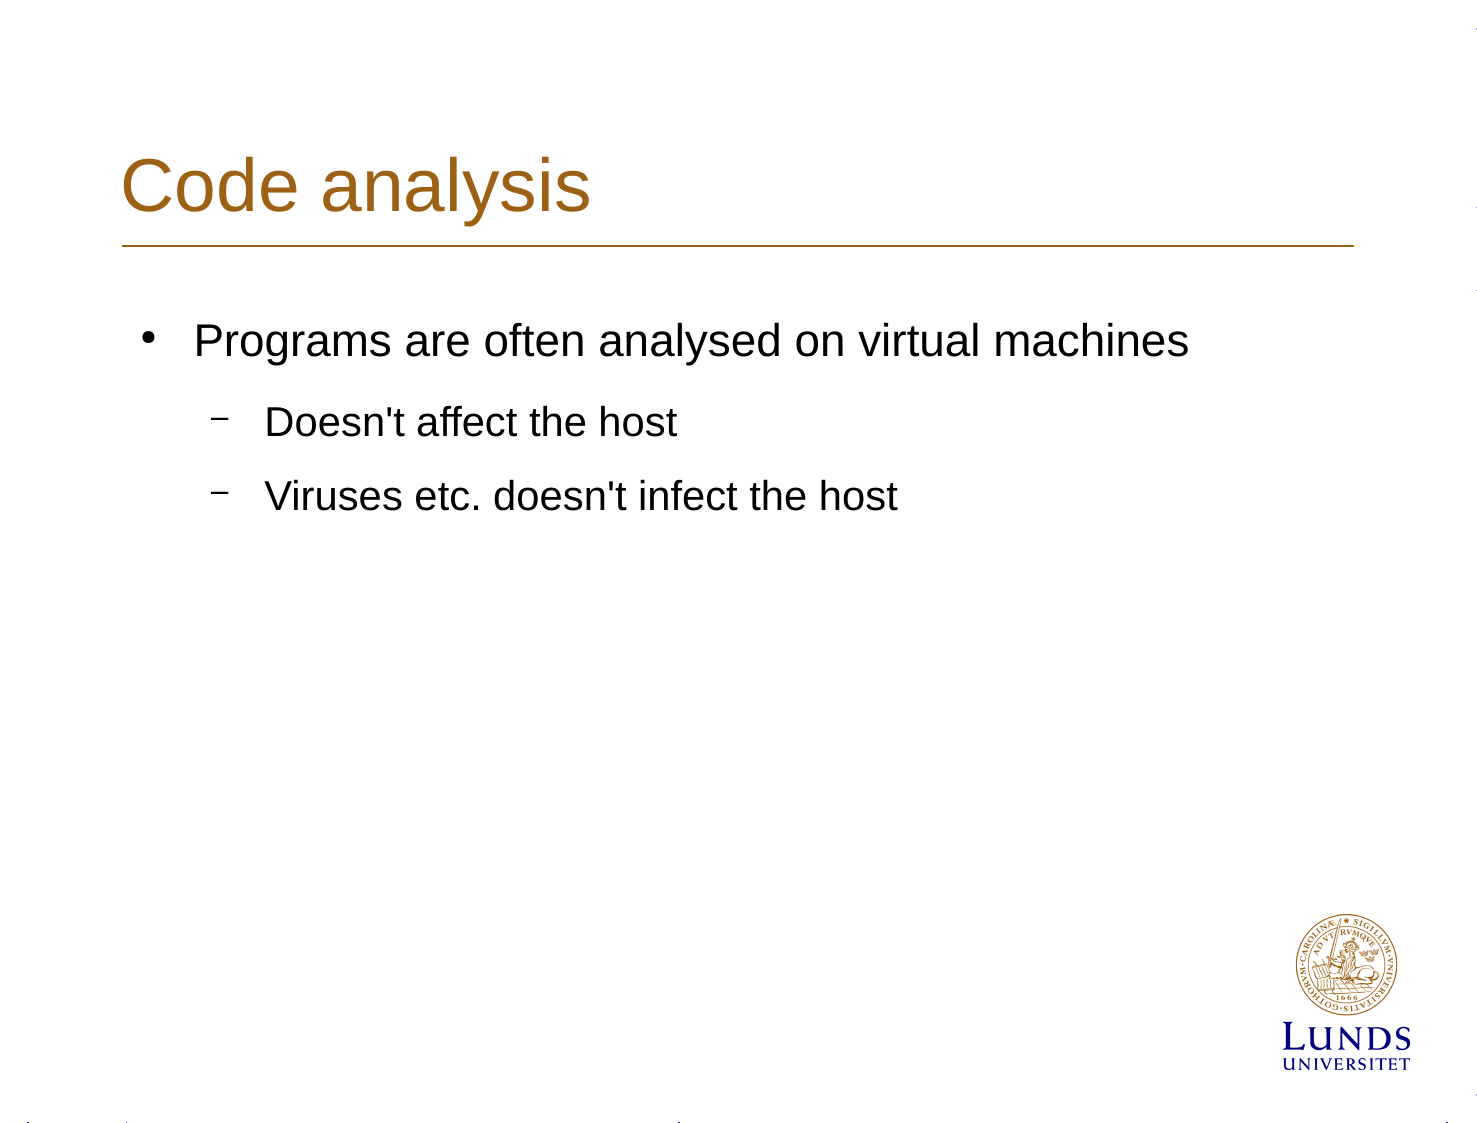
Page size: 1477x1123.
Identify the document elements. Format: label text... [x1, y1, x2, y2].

title Code analysis [105, 46, 1354, 234]
list Programs are often analysed on virtual machines Doesn't affect the host Viruses etc. doesn't infect the host [107, 303, 1353, 888]
picture [1283, 914, 1410, 1070]
